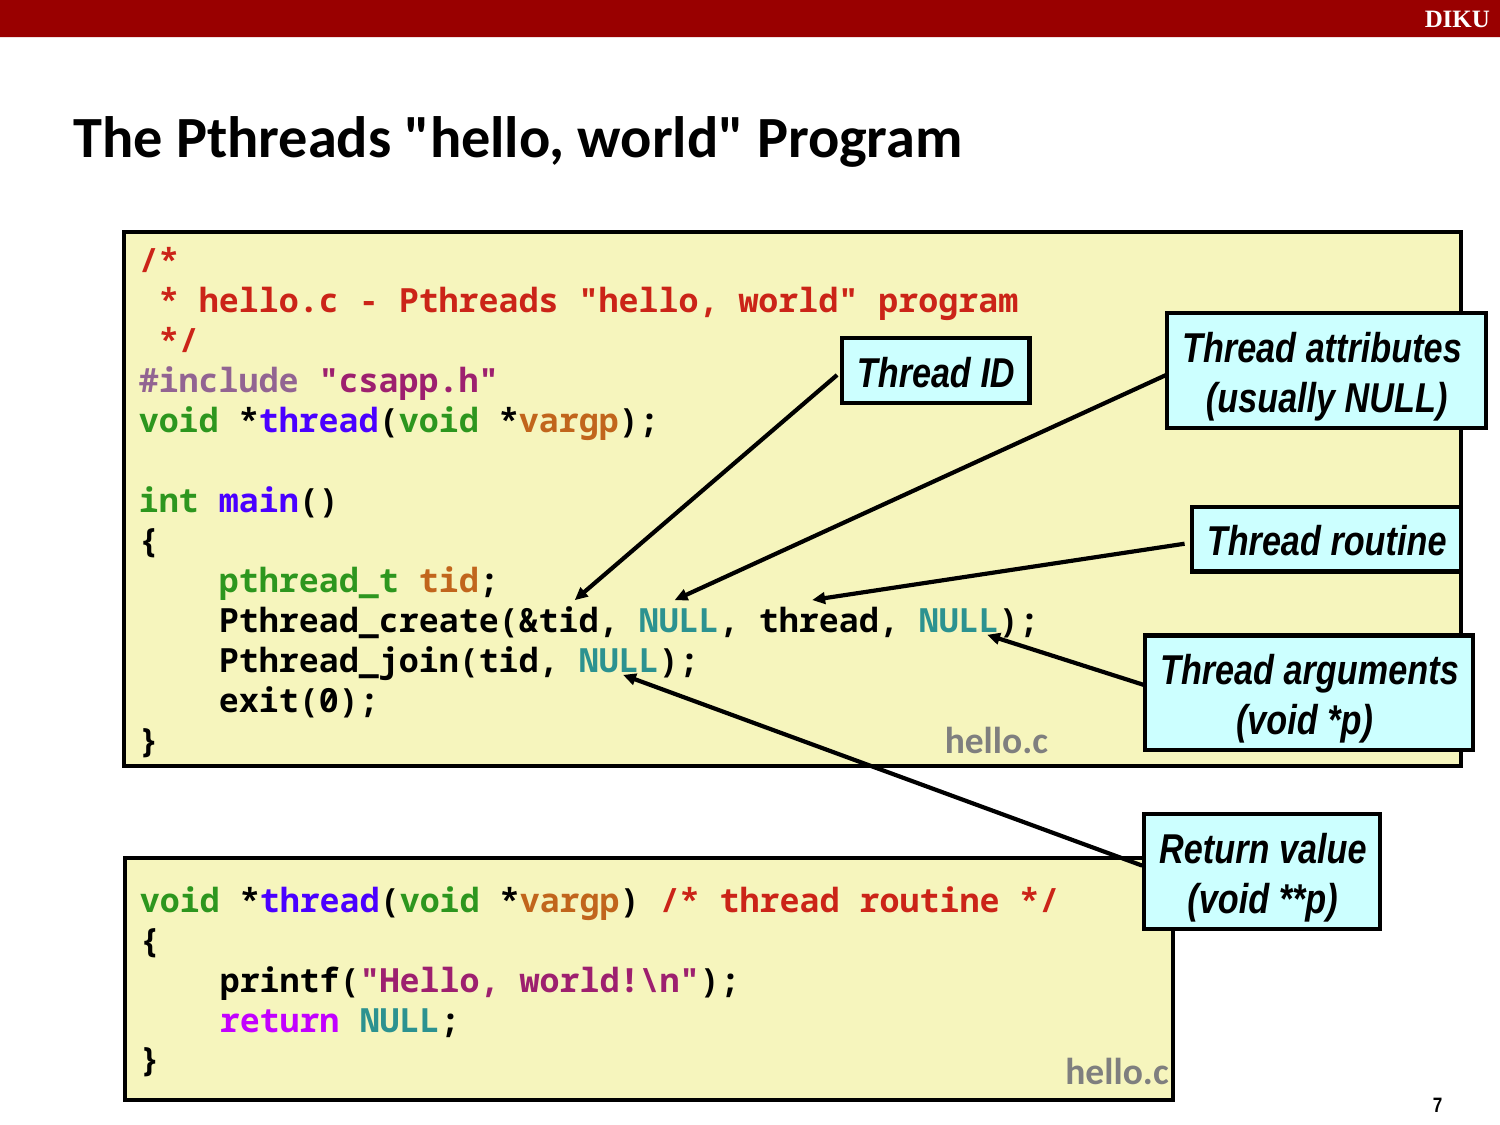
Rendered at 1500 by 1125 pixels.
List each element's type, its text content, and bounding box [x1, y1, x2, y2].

text_box Thread attributes (usually NULL) [1167, 312, 1486, 428]
text_box The Pthreads "hello, world" Program [58, 71, 1304, 197]
text_box Thread ID [842, 338, 1030, 403]
text_box /* * hello.c - Pthreads "hello, world" program */ #include "csapp.h" void *thread(void *vargp); int main() { pthread_t tid; Pthread_create(&tid, NULL, thread, NULL); Pthread_join(tid, NULL); exit(0); } [124, 232, 1462, 767]
text_box Return value (void **p) [1144, 814, 1380, 929]
text_box hello.c [930, 708, 1064, 769]
text_box void *thread(void *vargp) /* thread routine */ { printf("Hello, world!\n"); return NULL; } [124, 857, 1173, 1100]
text_box Thread arguments (void *p) [1145, 635, 1474, 751]
text_box Thread routine [1192, 506, 1462, 572]
text_box hello.c [1050, 1039, 1184, 1100]
